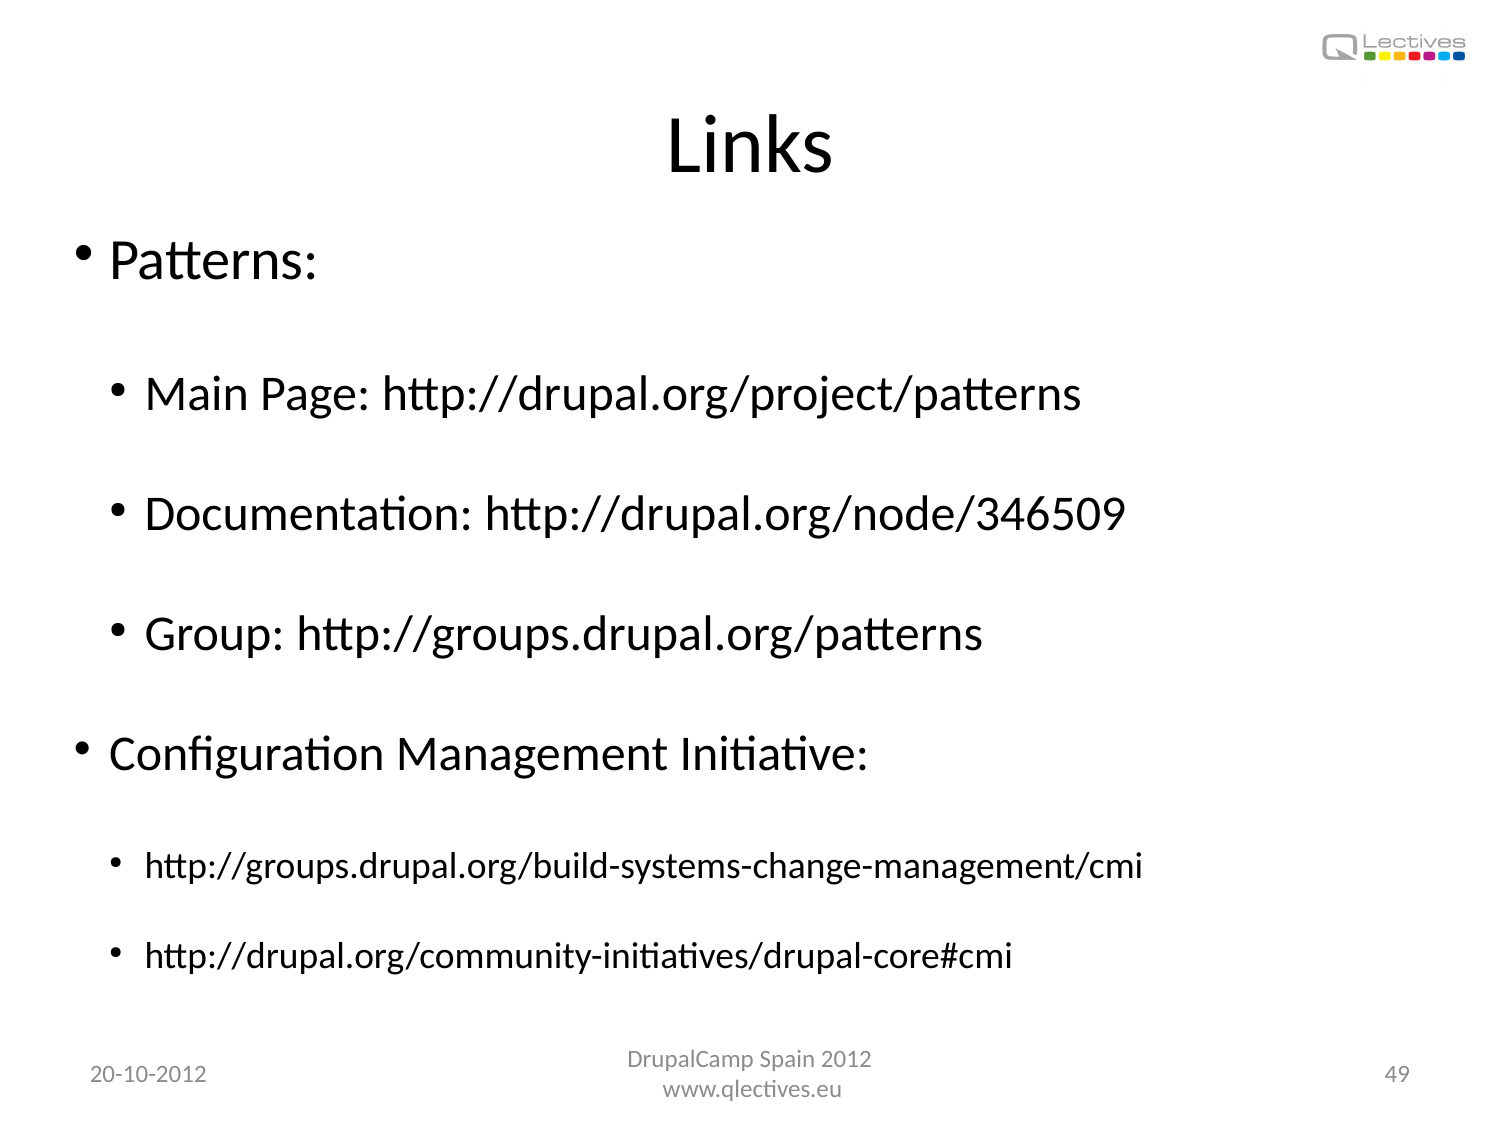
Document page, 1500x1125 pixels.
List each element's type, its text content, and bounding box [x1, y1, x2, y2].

picture [1288, 9, 1500, 90]
text_box Patterns: Main Page: http://drupal.org/project/patterns Documentation: http://drupal.org/node/346509 Group: http://groups.drupal.org/patterns Configuration Management Initiative: http://groups.drupal.org/build-systems-change-management/cmi http://drupal.org/community-initiatives/drupal-core#cmi [59, 143, 1422, 886]
text_box <number> [1074, 1042, 1425, 1103]
text_box Links [75, 45, 1425, 233]
text_box 20-10-2012 [74, 1042, 425, 1103]
text_box Links [733, 137, 751, 143]
text_box DrupalCamp Spain 2012 www.qlectives.eu [512, 1042, 988, 1103]
